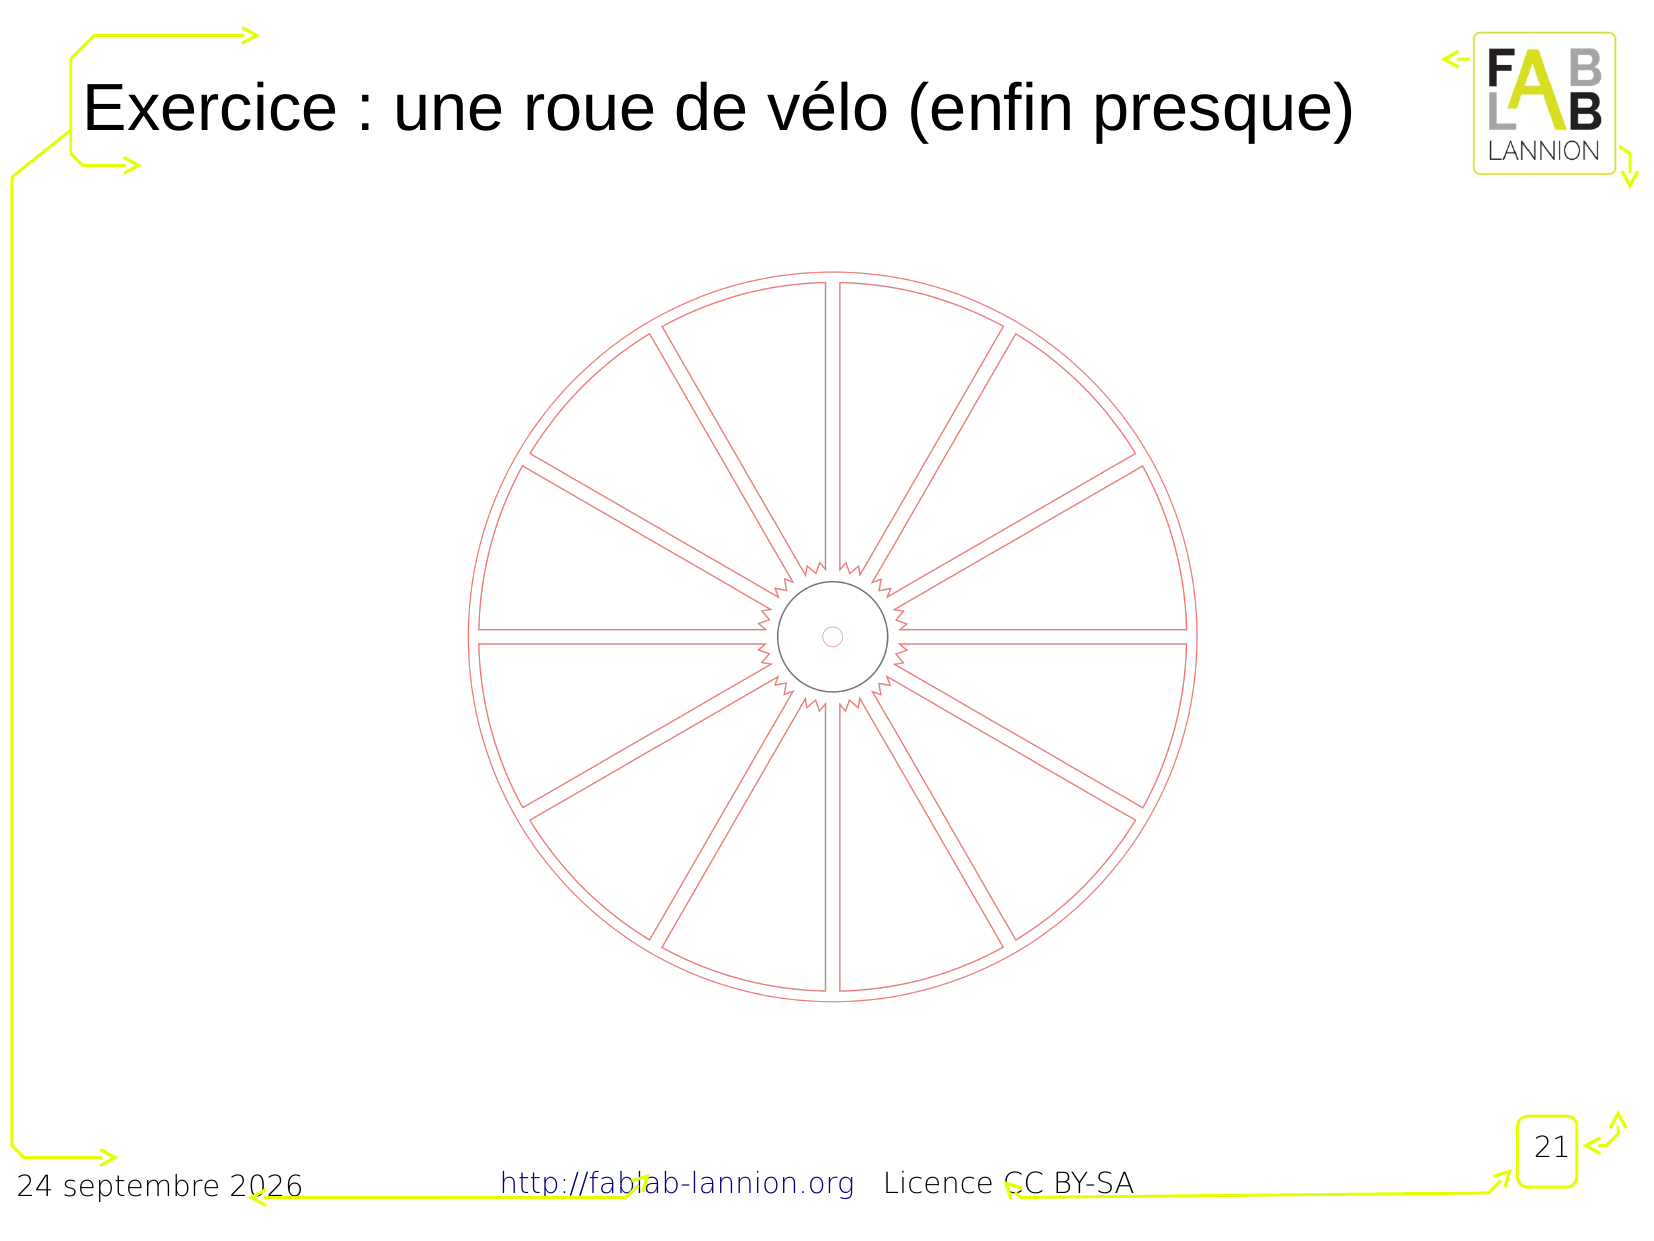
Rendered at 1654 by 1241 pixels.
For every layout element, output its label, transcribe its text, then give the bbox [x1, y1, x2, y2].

picture [425, 240, 1236, 1052]
picture [1470, 29, 1619, 178]
title Exercice : une roue de vélo (enfin presque) [82, 49, 1441, 166]
